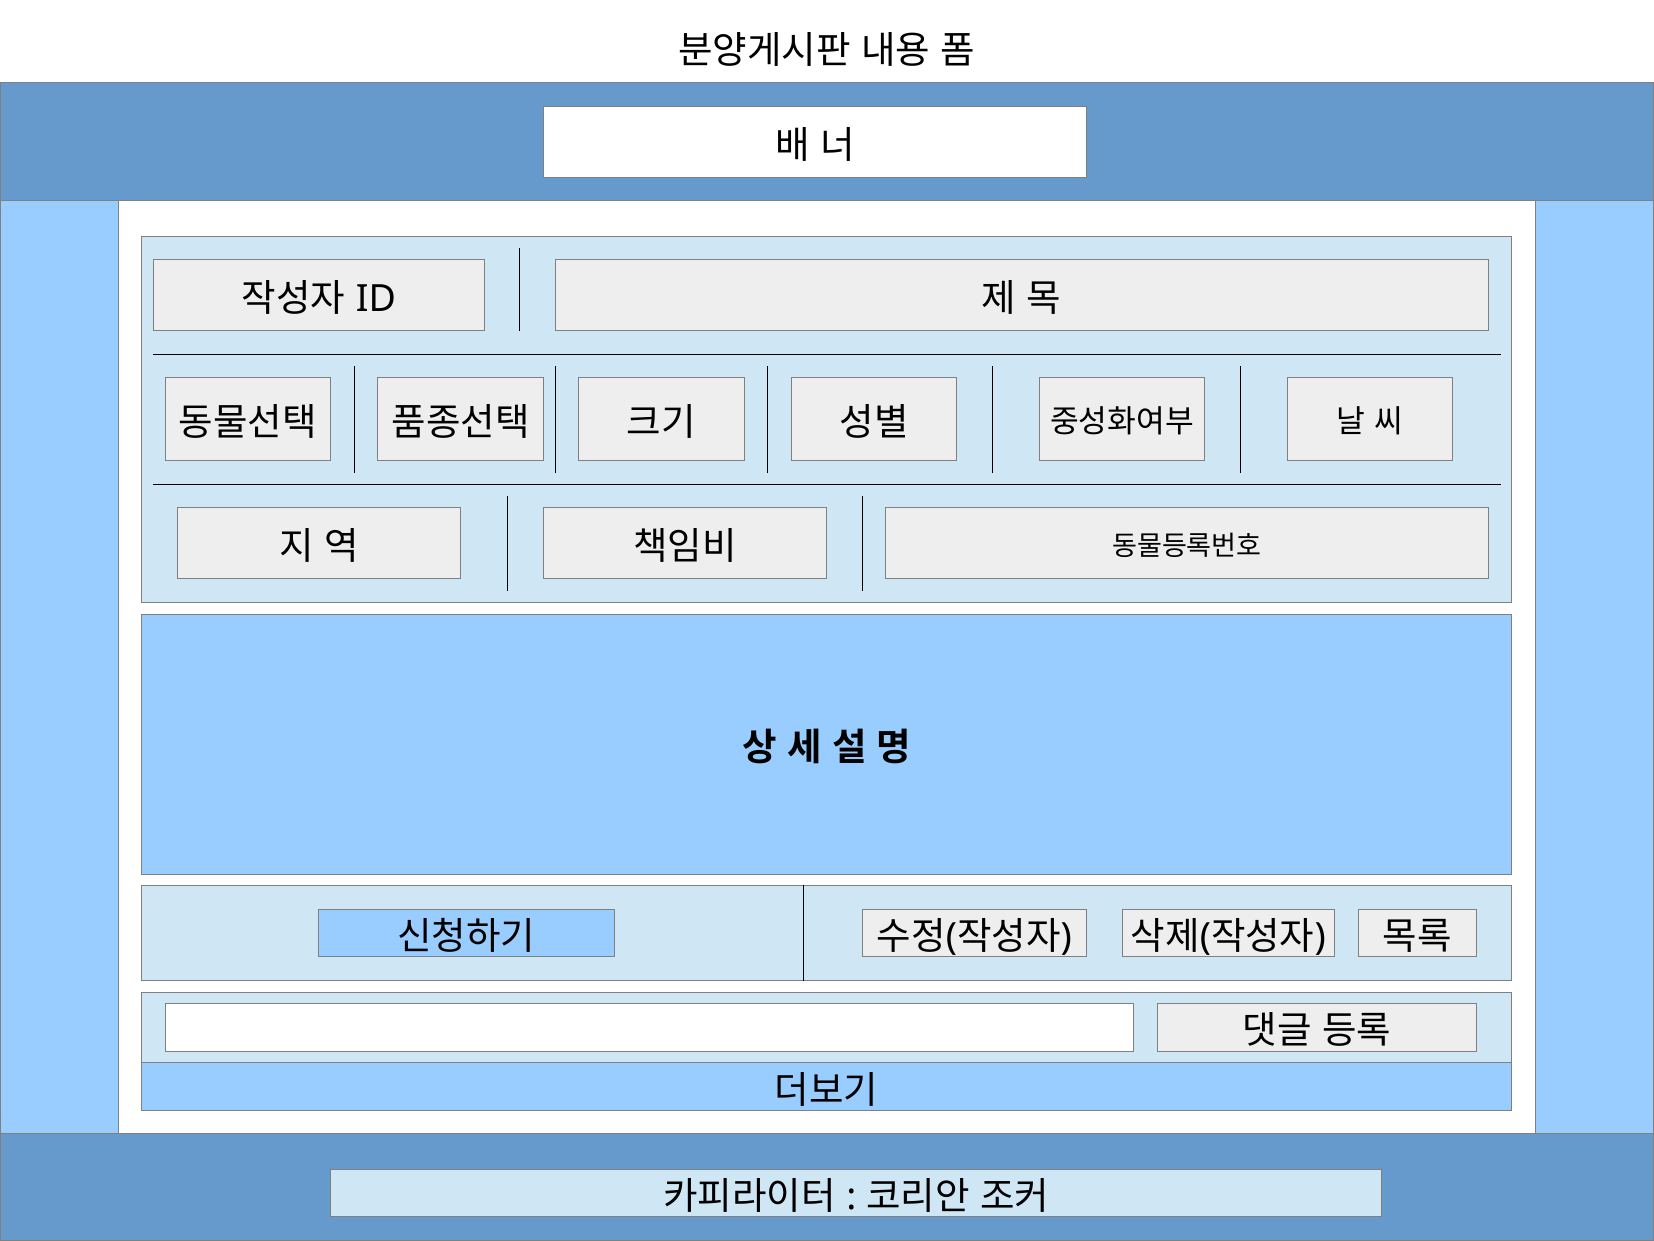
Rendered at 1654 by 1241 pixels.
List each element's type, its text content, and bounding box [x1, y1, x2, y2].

text_box 책임비 [543, 507, 827, 579]
text_box [0, 82, 1654, 1241]
text_box 동물선택 [165, 377, 331, 461]
text_box 댓글 등록 [1157, 1003, 1477, 1052]
text_box 배 너 [543, 106, 1087, 178]
text_box 목록 [1358, 909, 1477, 957]
text_box 카피라이터 : 코리안 조커 [330, 1169, 1382, 1217]
text_box 중성화여부 [1039, 377, 1205, 461]
text_box 삭제(작성자) [1122, 909, 1335, 957]
text_box 동물등록번호 [885, 507, 1489, 579]
text_box 성별 [791, 377, 957, 461]
text_box 크기 [578, 377, 745, 461]
text_box 지 역 [177, 507, 461, 579]
text_box 제 목 [555, 259, 1489, 331]
text_box 품종선택 [377, 377, 544, 461]
text_box 작성자 ID [153, 259, 485, 331]
text_box 날 씨 [1287, 377, 1453, 461]
text_box 수정(작성자) [862, 909, 1087, 957]
text_box 상 세 설 명 [141, 614, 1512, 875]
text_box 더보기 [141, 1062, 1512, 1111]
text_box 신청하기 [318, 909, 615, 957]
text_box 분양게시판 내용 폼 [602, 13, 1052, 71]
